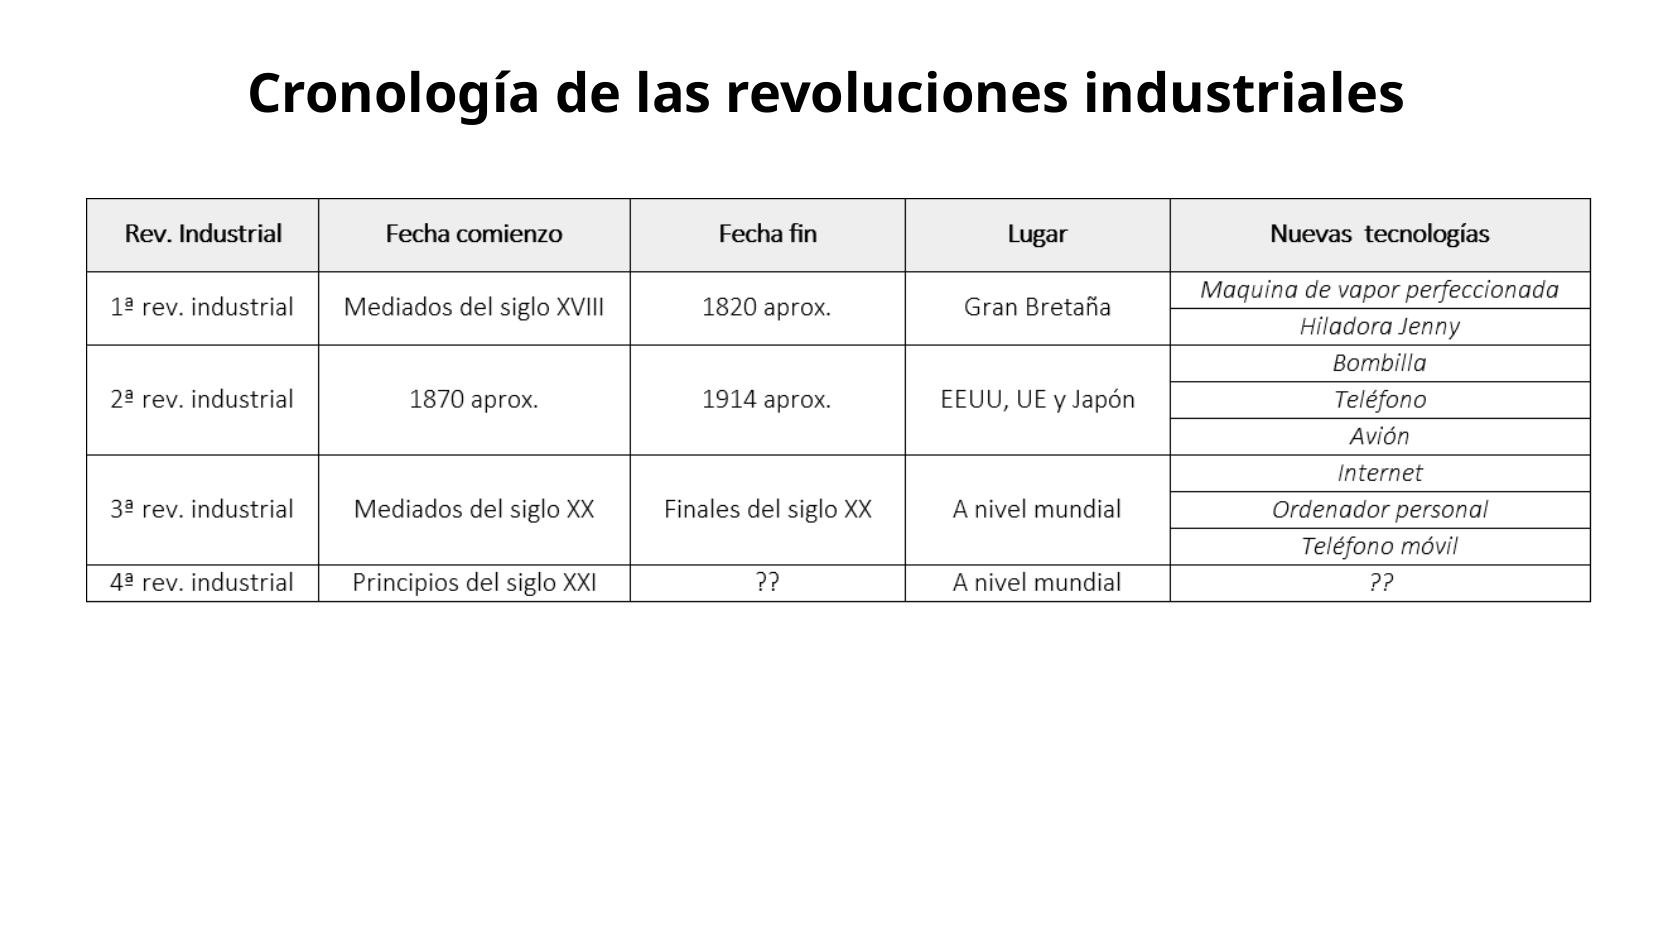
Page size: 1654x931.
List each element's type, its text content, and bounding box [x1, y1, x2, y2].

title Cronología de las revoluciones industriales [82, 13, 1571, 169]
picture [86, 198, 1595, 615]
